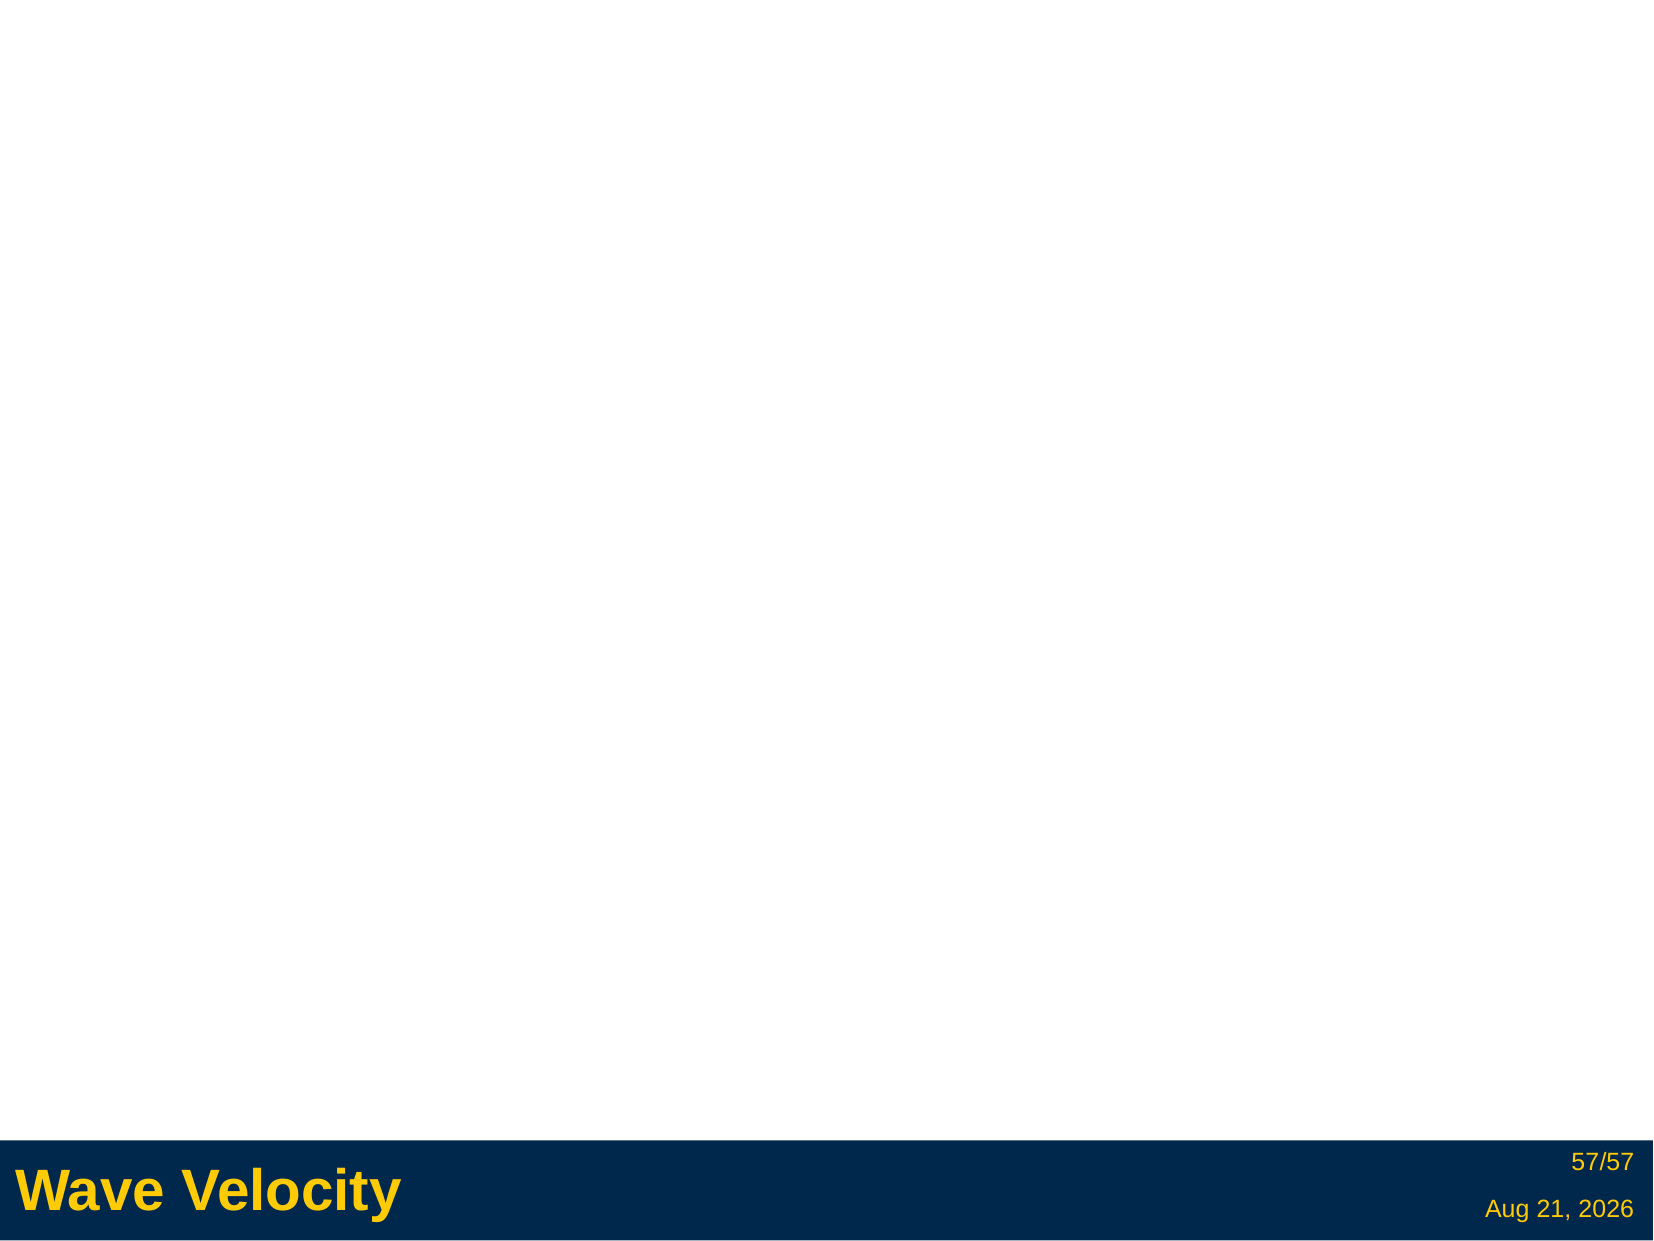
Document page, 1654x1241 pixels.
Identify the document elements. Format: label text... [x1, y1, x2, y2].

title Wave Velocity [14, 1140, 1380, 1241]
